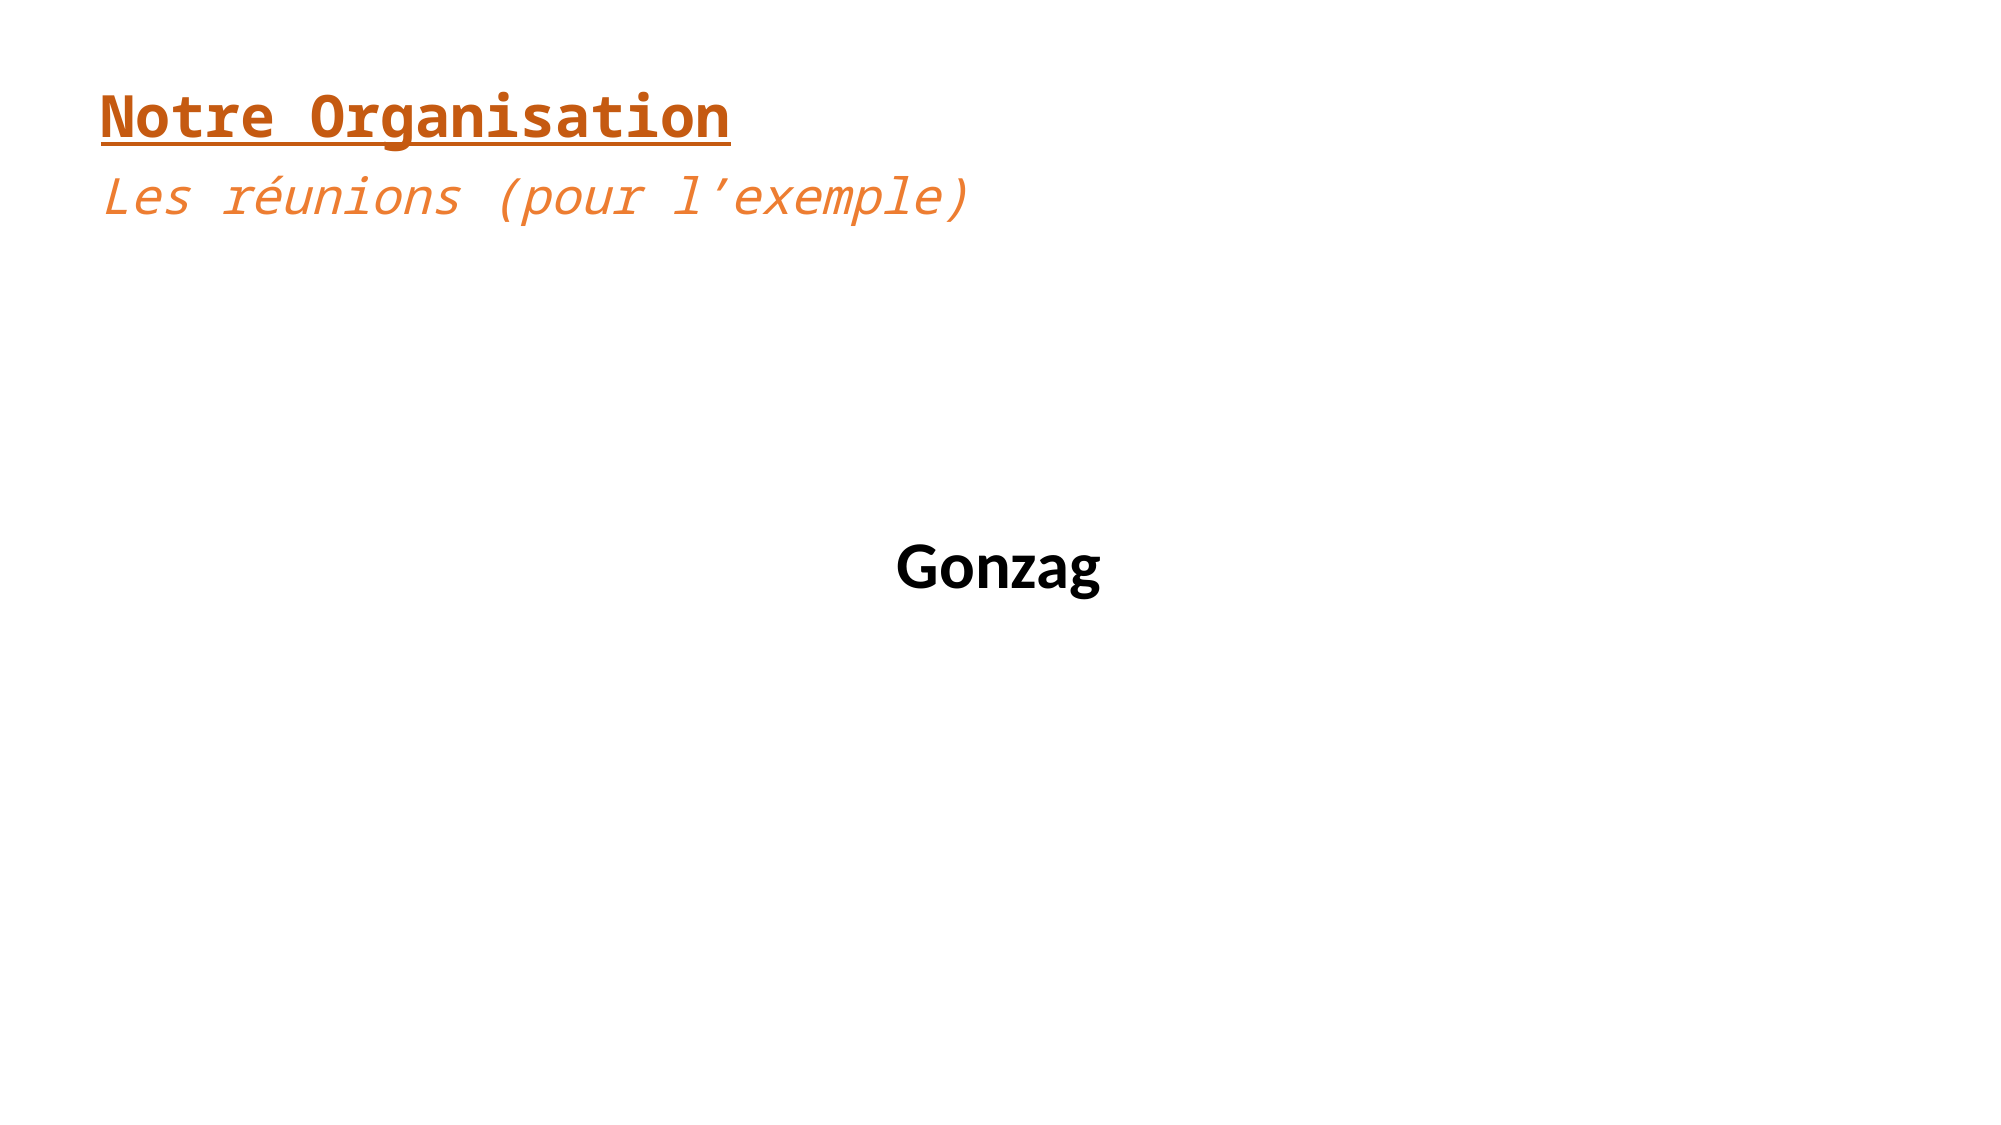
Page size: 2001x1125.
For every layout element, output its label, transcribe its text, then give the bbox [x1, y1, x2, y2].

text_box Gonzag [881, 514, 1119, 611]
text_box Notre Organisation [85, 71, 699, 157]
text_box Les réunions (pour l’exemple) [85, 157, 925, 234]
